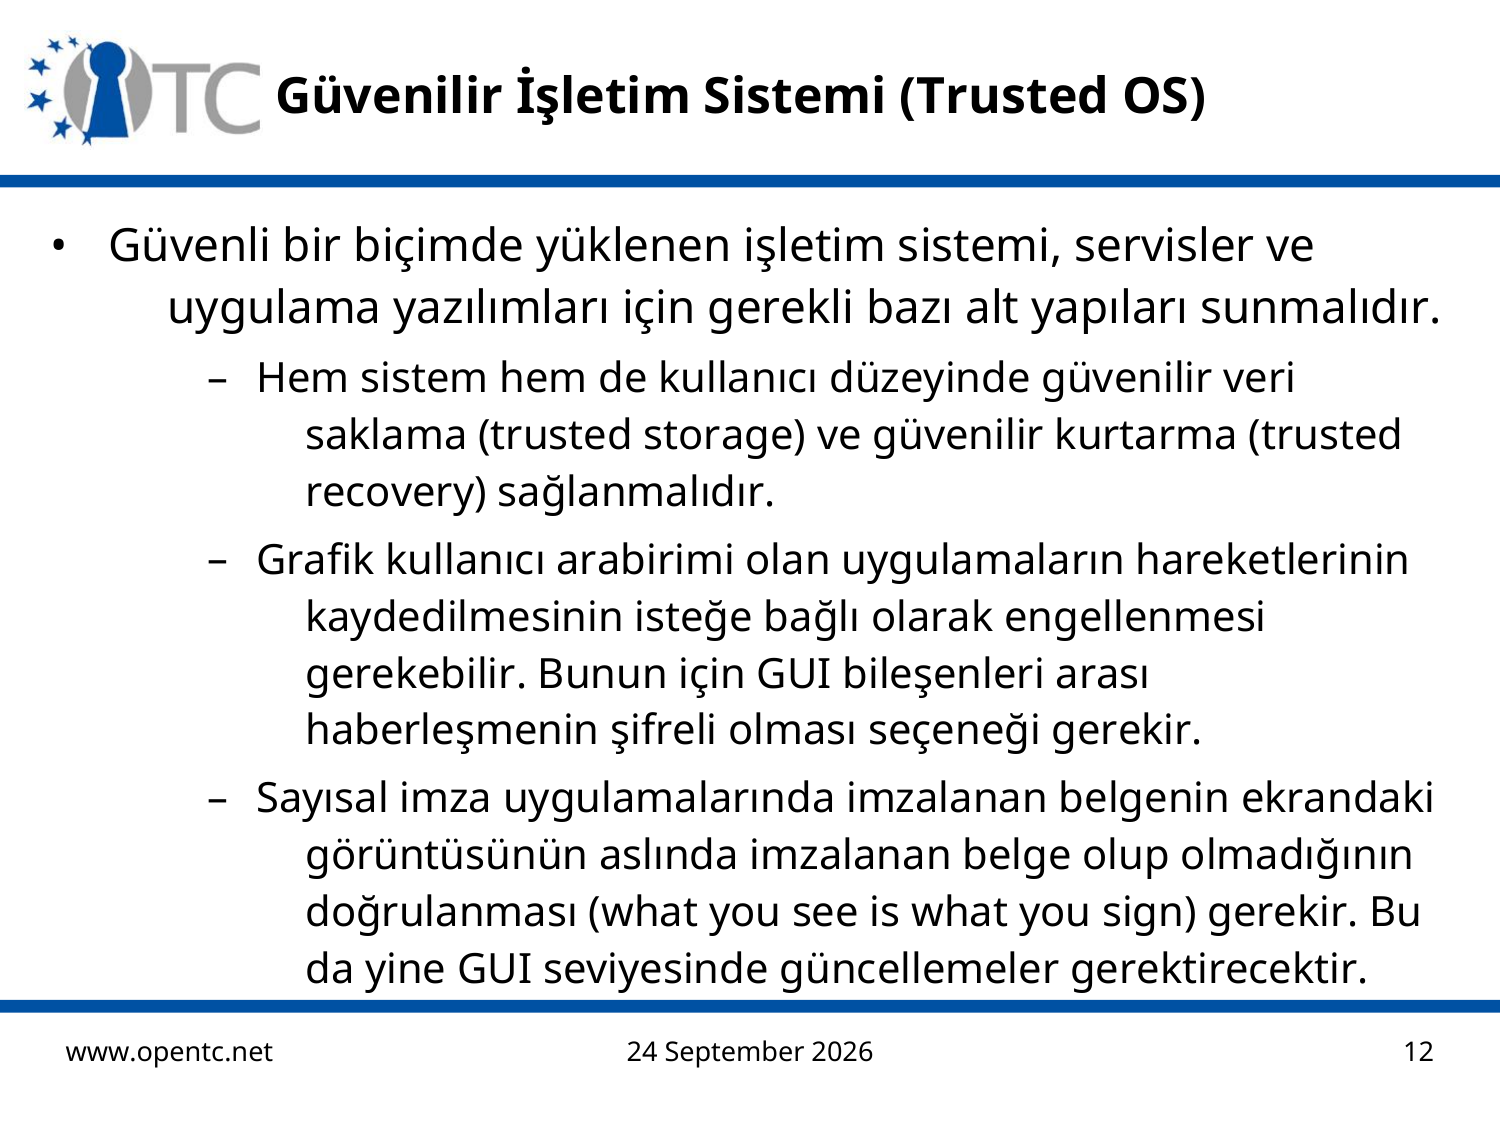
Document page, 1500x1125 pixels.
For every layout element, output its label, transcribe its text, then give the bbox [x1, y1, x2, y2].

list Güvenli bir biçimde yüklenen işletim sistemi, servisler ve uygulama yazılımları için gerekli bazı alt yapıları sunmalıdır. Hem sistem hem de kullanıcı düzeyinde güvenilir veri saklama (trusted storage) ve güvenilir kurtarma (trusted recovery) sağlanmalıdır. Grafik kullanıcı arabirimi olan uygulamaların hareketlerinin kaydedilmesinin isteğe bağlı olarak engellenmesi gerekebilir. Bunun için GUI bileşenleri arası haberleşmenin şifreli olması seçeneği gerekir. Sayısal imza uygulamalarında imzalanan belgenin ekrandaki görüntüsünün aslında imzalanan belge olup olmadığının doğrulanması (what you see is what you sign) gerekir. Bu da yine GUI seviyesinde güncellemeler gerektirecektir. [50, 212, 1450, 931]
title Güvenilir İşletim Sistemi (Trusted OS) [275, 7, 1450, 181]
picture [24, 30, 263, 150]
